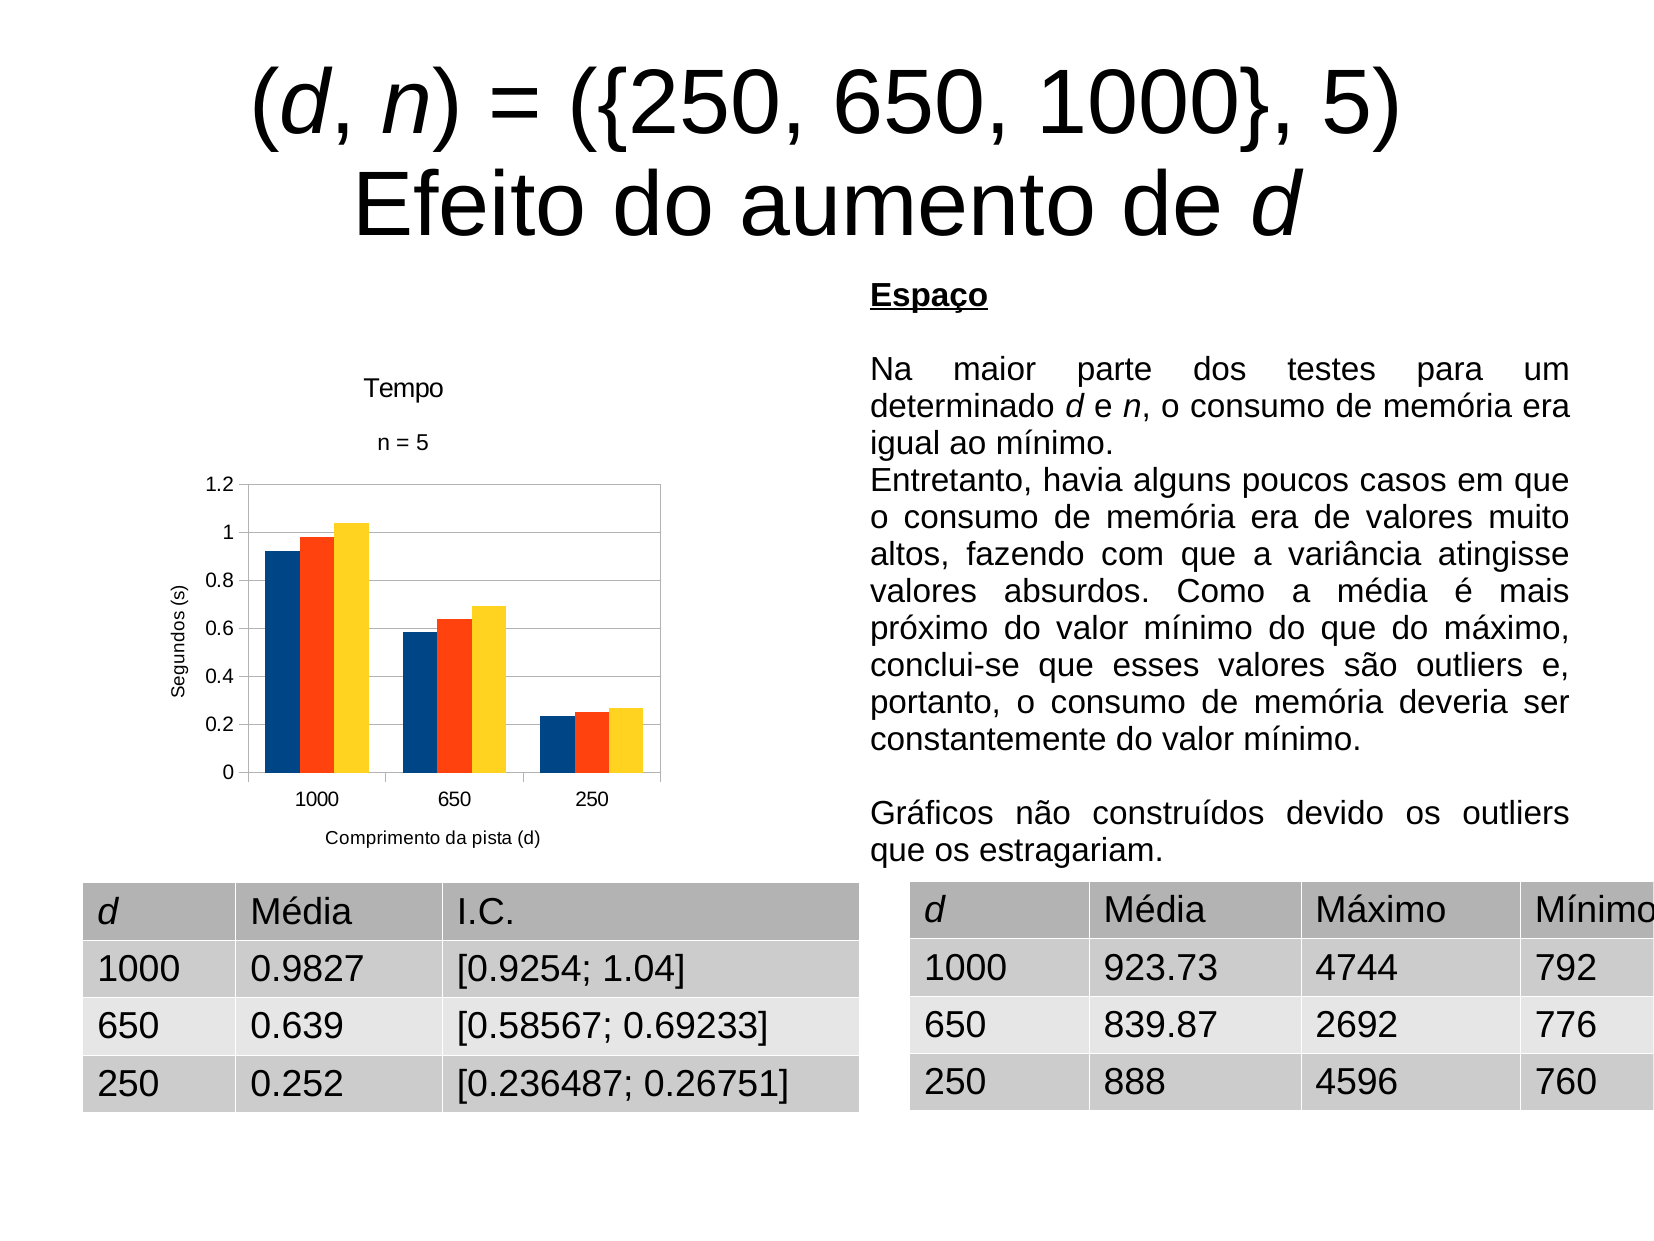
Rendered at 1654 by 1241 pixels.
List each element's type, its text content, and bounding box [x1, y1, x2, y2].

table_header d [910, 882, 1089, 938]
table_cell 1000 [83, 941, 235, 997]
table_cell 776 [1521, 997, 1654, 1053]
table_header Média [1090, 882, 1301, 938]
table_cell 650 [83, 998, 235, 1055]
table_cell [0.236487; 0.26751] [443, 1056, 859, 1112]
table_cell 250 [83, 1056, 235, 1112]
table_cell 4596 [1302, 1054, 1520, 1110]
table_cell 792 [1521, 939, 1654, 996]
table_cell 839.87 [1090, 997, 1301, 1053]
table_cell 0.639 [236, 998, 442, 1055]
table_cell 760 [1521, 1054, 1654, 1110]
table_header Média [236, 883, 442, 940]
table_header Máximo [1302, 882, 1520, 938]
table_cell 888 [1090, 1054, 1301, 1110]
table_cell [0.58567; 0.69233] [443, 998, 859, 1055]
table_cell 1000 [910, 939, 1089, 996]
table_cell 0.9827 [236, 941, 442, 997]
table_cell 650 [910, 997, 1089, 1053]
table_header Mínimo [1641, 904, 1652, 920]
table_cell [0.9254; 1.04] [443, 941, 859, 997]
table_header Mínimo [1521, 882, 1654, 938]
table_cell 923.73 [1090, 939, 1301, 996]
title (d, n) = ({250, 650, 1000}, 5) Efeito do aumento de d [82, 49, 1571, 257]
table_cell 0.252 [236, 1056, 442, 1112]
table_cell 4744 [1302, 939, 1520, 996]
table_cell 250 [910, 1054, 1089, 1110]
chart [135, 346, 672, 880]
table_cell 2692 [1302, 997, 1520, 1053]
table_header d [83, 883, 235, 940]
table_header I.C. [443, 883, 859, 940]
subtitle Espaço Na maior parte dos testes para um determinado d e n, o consumo de memória era igual ao mínimo. Entretanto, havia alguns poucos casos em que o consumo de memória era de valores muito altos, fazendo com que a variância atingisse valores absurdos. Como a média é mais próximo do valor mínimo do que do máximo, conclui-se que esses valores são outliers e, portanto, o consumo de memória deveria ser constantemente do valor mínimo. Gráficos não construídos devido os outliers que os estragariam. [870, 272, 1571, 873]
